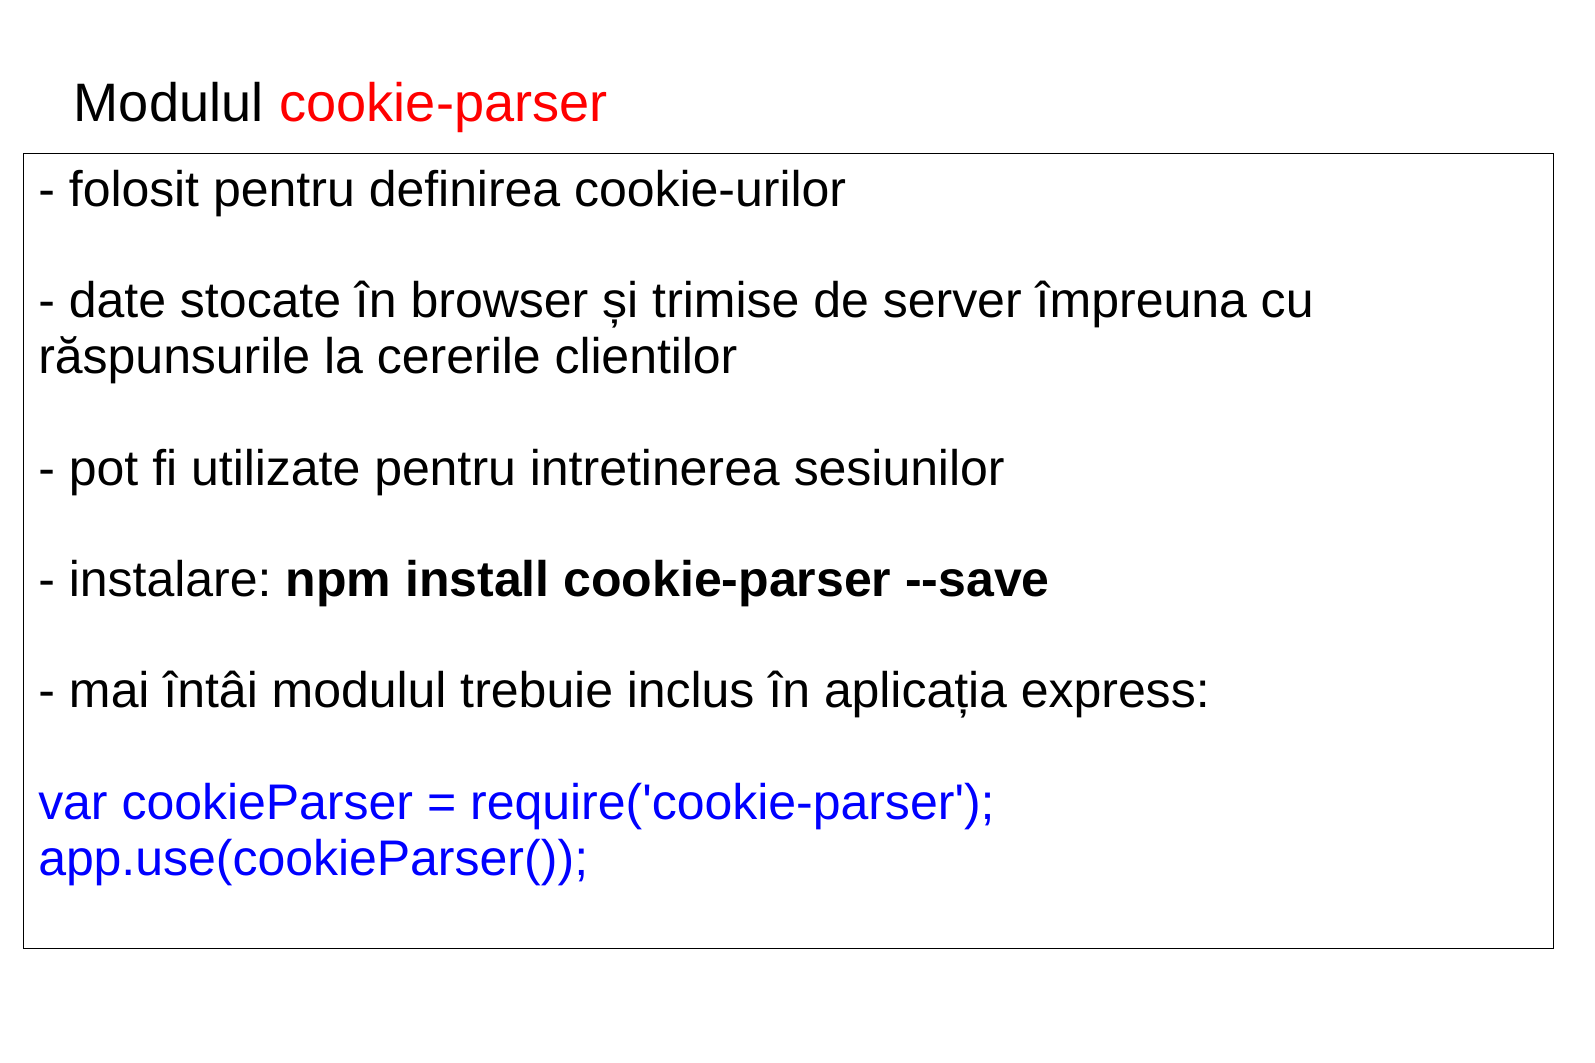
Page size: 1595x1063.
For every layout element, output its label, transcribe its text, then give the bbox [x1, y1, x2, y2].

text_box Modulul cookie-parser [59, 64, 624, 141]
text_box - folosit pentru definirea cookie-urilor - date stocate în browser și trimise de server împreuna cu răspunsurile la cererile clientilor - pot fi utilizate pentru intretinerea sesiunilor - instalare: npm install cookie-parser --save - mai întâi modulul trebuie inclus în aplicația express: var cookieParser = require('cookie-parser'); app.use(cookieParser()); [23, 153, 1554, 949]
